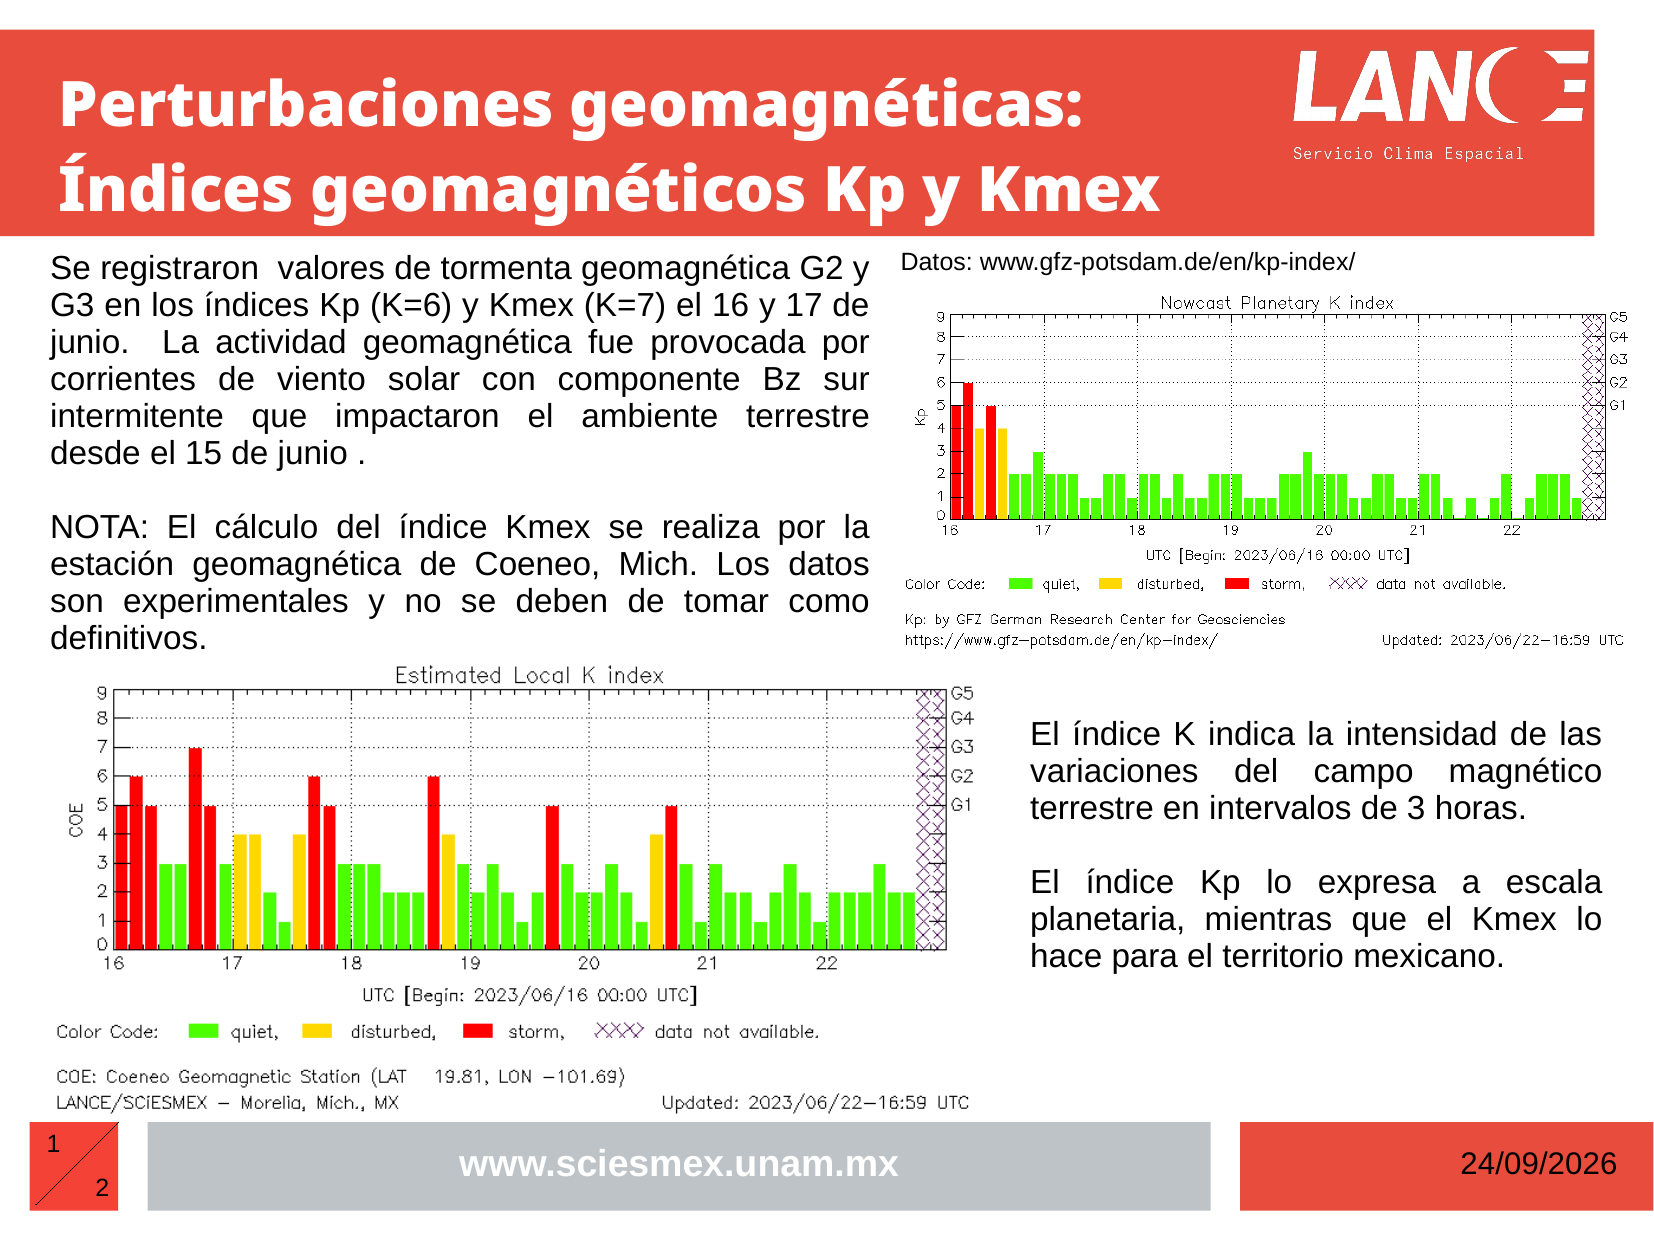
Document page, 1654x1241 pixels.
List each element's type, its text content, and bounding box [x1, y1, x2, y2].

text_box 2 [35, 1151, 125, 1209]
text_box www.sciesmex.unam.mx [153, 1122, 1205, 1205]
text_box 22/06/2023 [1424, 1122, 1654, 1205]
picture [47, 277, 1642, 1116]
text_box Datos: www.gfz-potsdam.de/en/kp-index/ [885, 240, 1654, 284]
text_box <número> [31, 1122, 176, 1170]
picture [1293, 47, 1589, 162]
text_box El índice K indica la intensidad de las variaciones del campo magnético terrestre en intervalos de 3 horas. El índice Kp lo expresa a escala planetaria, mientras que el Kmex lo hace para el territorio mexicano. [1015, 707, 1619, 1052]
title Perturbaciones geomagnéticas: Índices geomagnéticos Kp y Kmex [59, 59, 1312, 207]
text_box Se registraron valores de tormenta geomagnética G2 y G3 en los índices Kp (K=6) y Kmex (K=7) el 16 y 17 de junio. La actividad geomagnética fue provocada por corrientes de viento solar con componente Bz sur intermitente que impactaron el ambiente terrestre desde el 15 de junio . NOTA: El cálculo del índice Kmex se realiza por la estación geomagnética de Coeneo, Mich. Los datos son experimentales y no se deben de tomar como definitivos. [35, 242, 886, 739]
